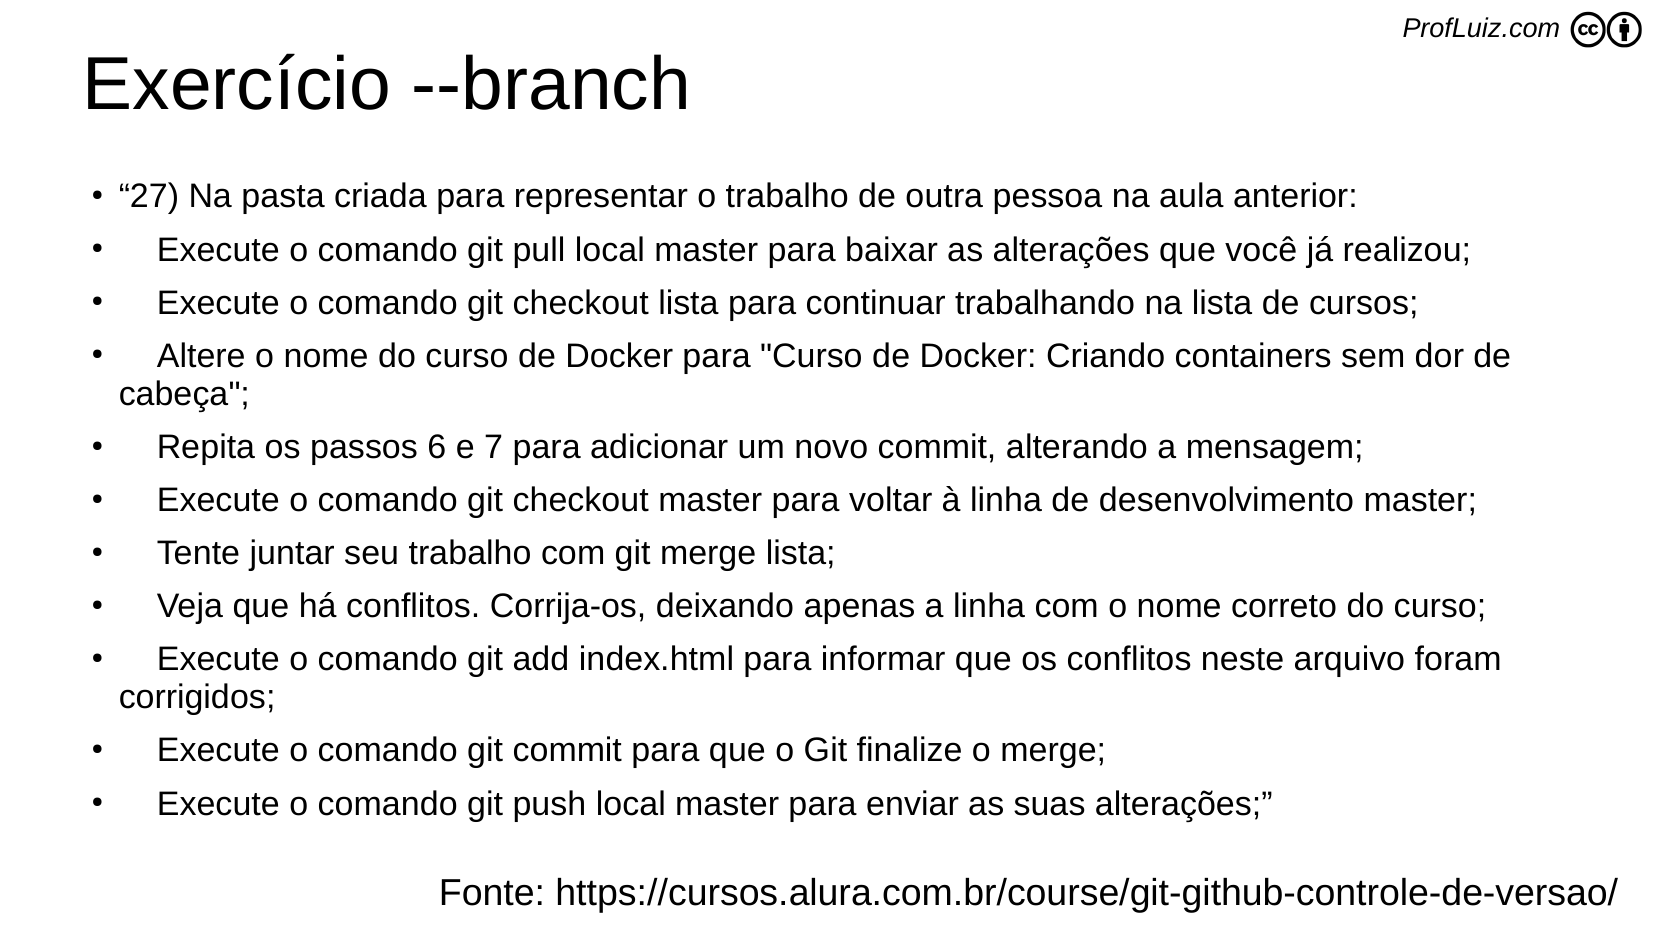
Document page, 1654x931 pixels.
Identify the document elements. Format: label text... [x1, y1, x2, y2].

picture [1570, 11, 1642, 48]
text_box Fonte: https://cursos.alura.com.br/course/git-github-controle-de-versao/ [424, 864, 1654, 931]
title Exercício --branch [82, 37, 1571, 130]
list “27) Na pasta criada para representar o trabalho de outra pessoa na aula anterior: Execute o comando git pull local master para baixar as alterações que você já realizou; Execute o comando git checkout lista para continuar trabalhando na lista de cursos; Altere o nome do curso de Docker para "Curso de Docker: Criando containers sem dor de cabeça"; Repita os passos 6 e 7 para adicionar um novo commit, alterando a mensagem; Execute o comando git checkout master para voltar à linha de desenvolvimento master; Tente juntar seu trabalho com git merge lista; Veja que há conflitos. Corrija-os, deixando apenas a linha com o nome correto do curso; Execute o comando git add index.html para informar que os conflitos neste arquivo foram corrigidos; Execute o comando git commit para que o Git finalize o merge; Execute o comando git push local master para enviar as suas alterações;” [82, 177, 1571, 839]
